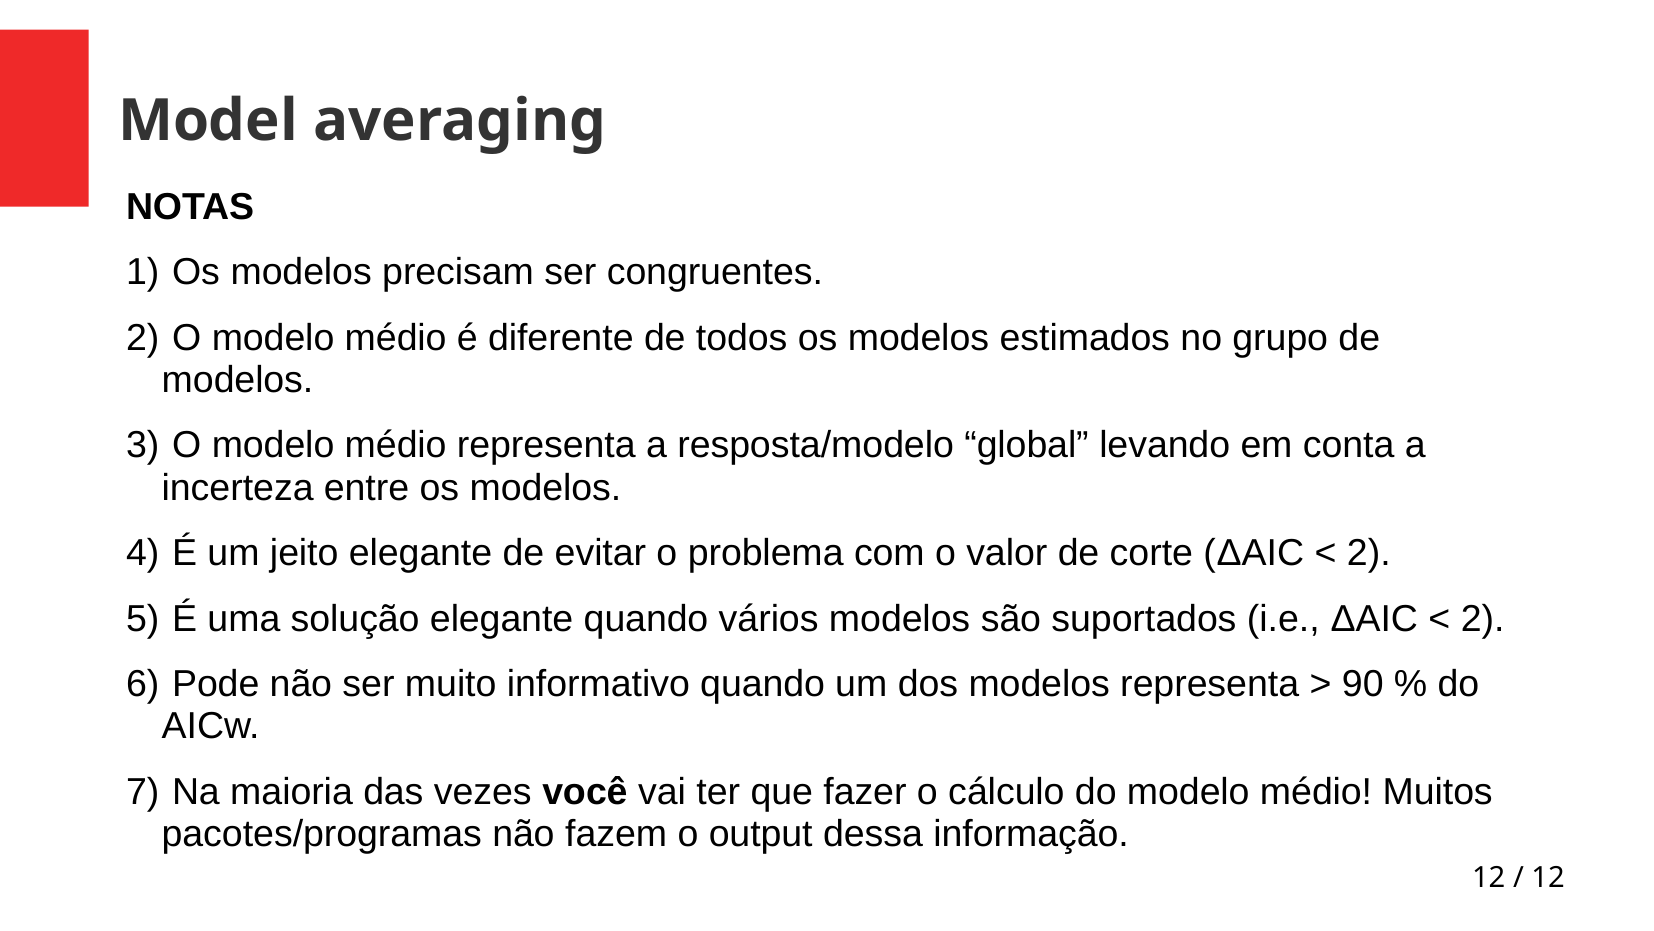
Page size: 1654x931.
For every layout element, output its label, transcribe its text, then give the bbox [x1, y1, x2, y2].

text_box NOTAS Os modelos precisam ser congruentes. O modelo médio é diferente de todos os modelos estimados no grupo de modelos. O modelo médio representa a resposta/modelo “global” levando em conta a incerteza entre os modelos. É um jeito elegante de evitar o problema com o valor de corte (ΔAIC < 2). É uma solução elegante quando vários modelos são suportados (i.e., ΔAIC < 2). Pode não ser muito informativo quando um dos modelos representa > 90 % do AICw. Na maioria das vezes você vai ter que fazer o cálculo do modelo médio! Muitos pacotes/programas não fazem o output dessa informação. [111, 177, 1546, 862]
title Model averaging [118, 29, 1595, 207]
